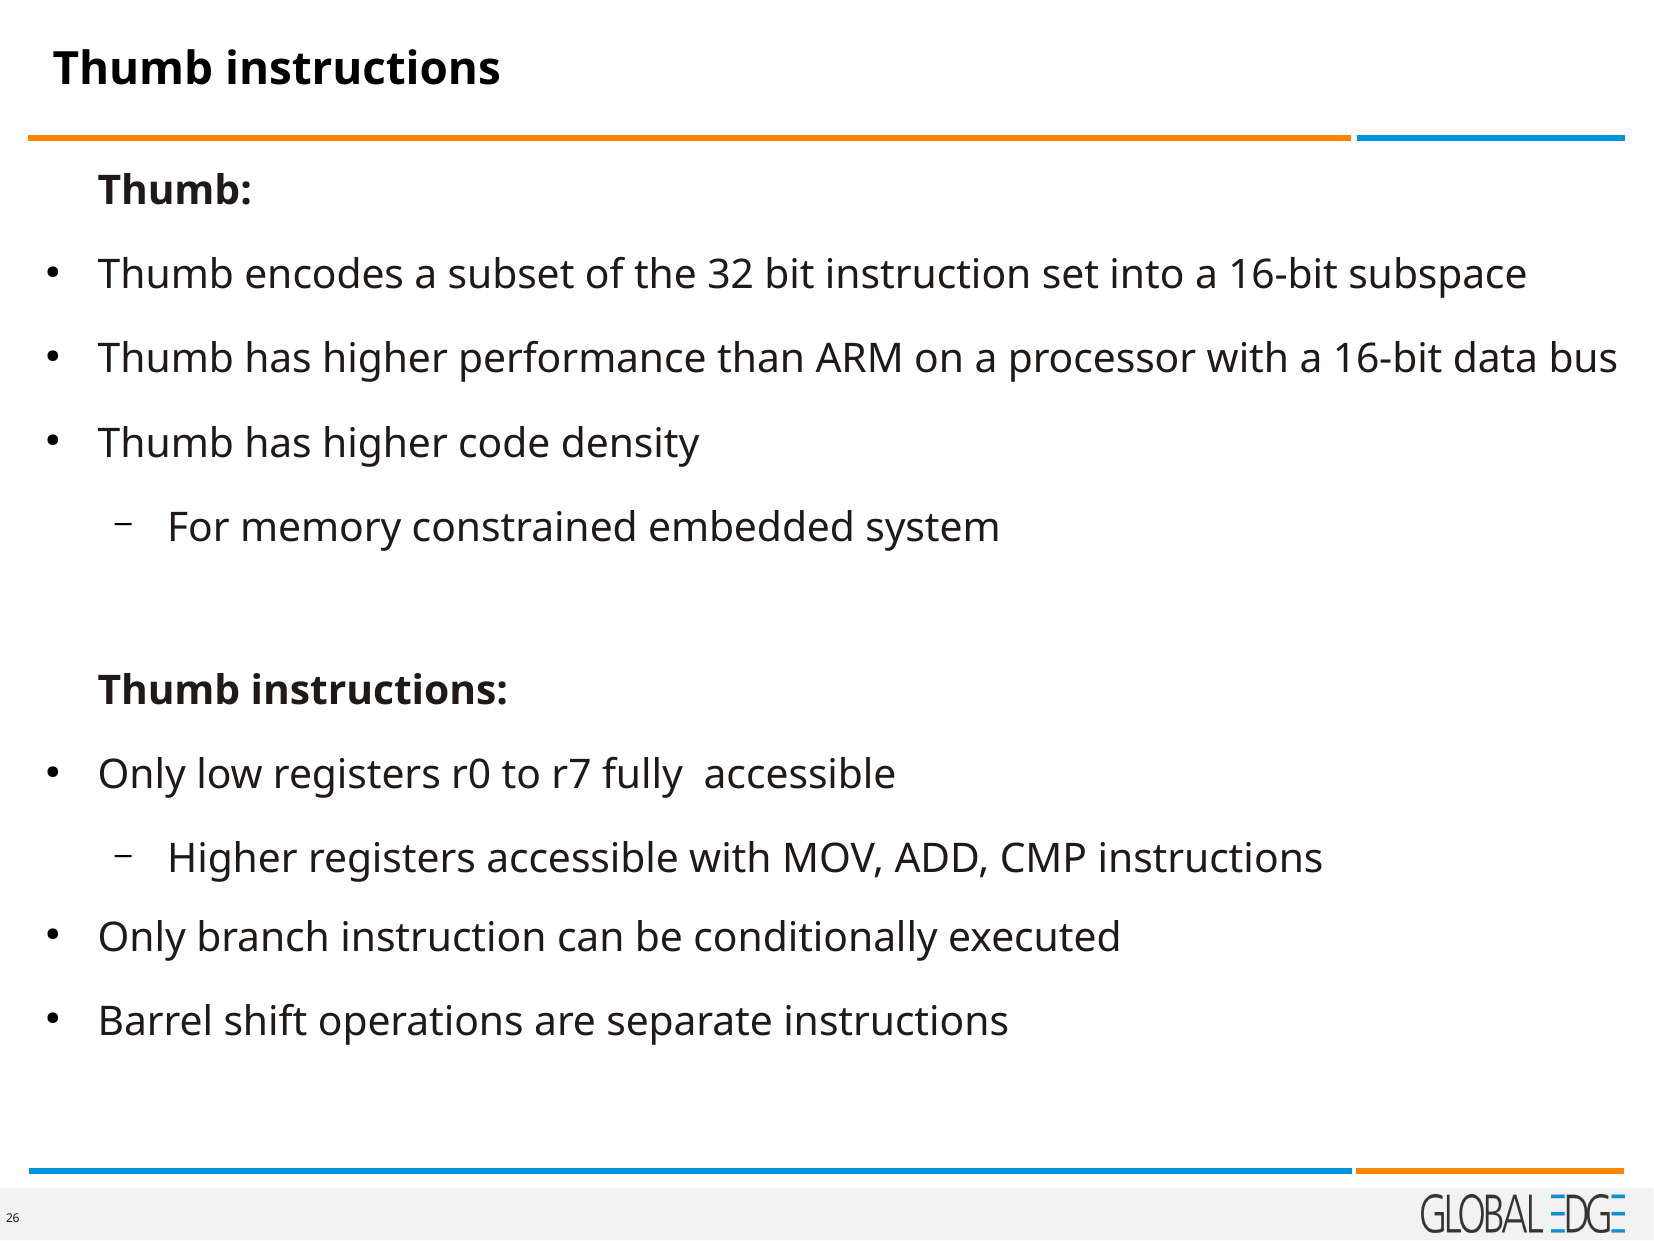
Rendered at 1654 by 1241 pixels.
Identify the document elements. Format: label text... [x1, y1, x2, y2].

picture [1421, 1194, 1625, 1233]
title Thumb instructions [17, 18, 1499, 115]
list Thumb: Thumb encodes a subset of the 32 bit instruction set into a 16-bit subspace Thumb has higher performance than ARM on a processor with a 16-bit data bus Thumb has higher code density For memory constrained embedded system Thumb instructions: Only low registers r0 to r7 fully accessible Higher registers accessible with MOV, ADD, CMP instructions Only branch instruction can be conditionally executed Barrel shift operations are separate instructions [28, 160, 1625, 1153]
